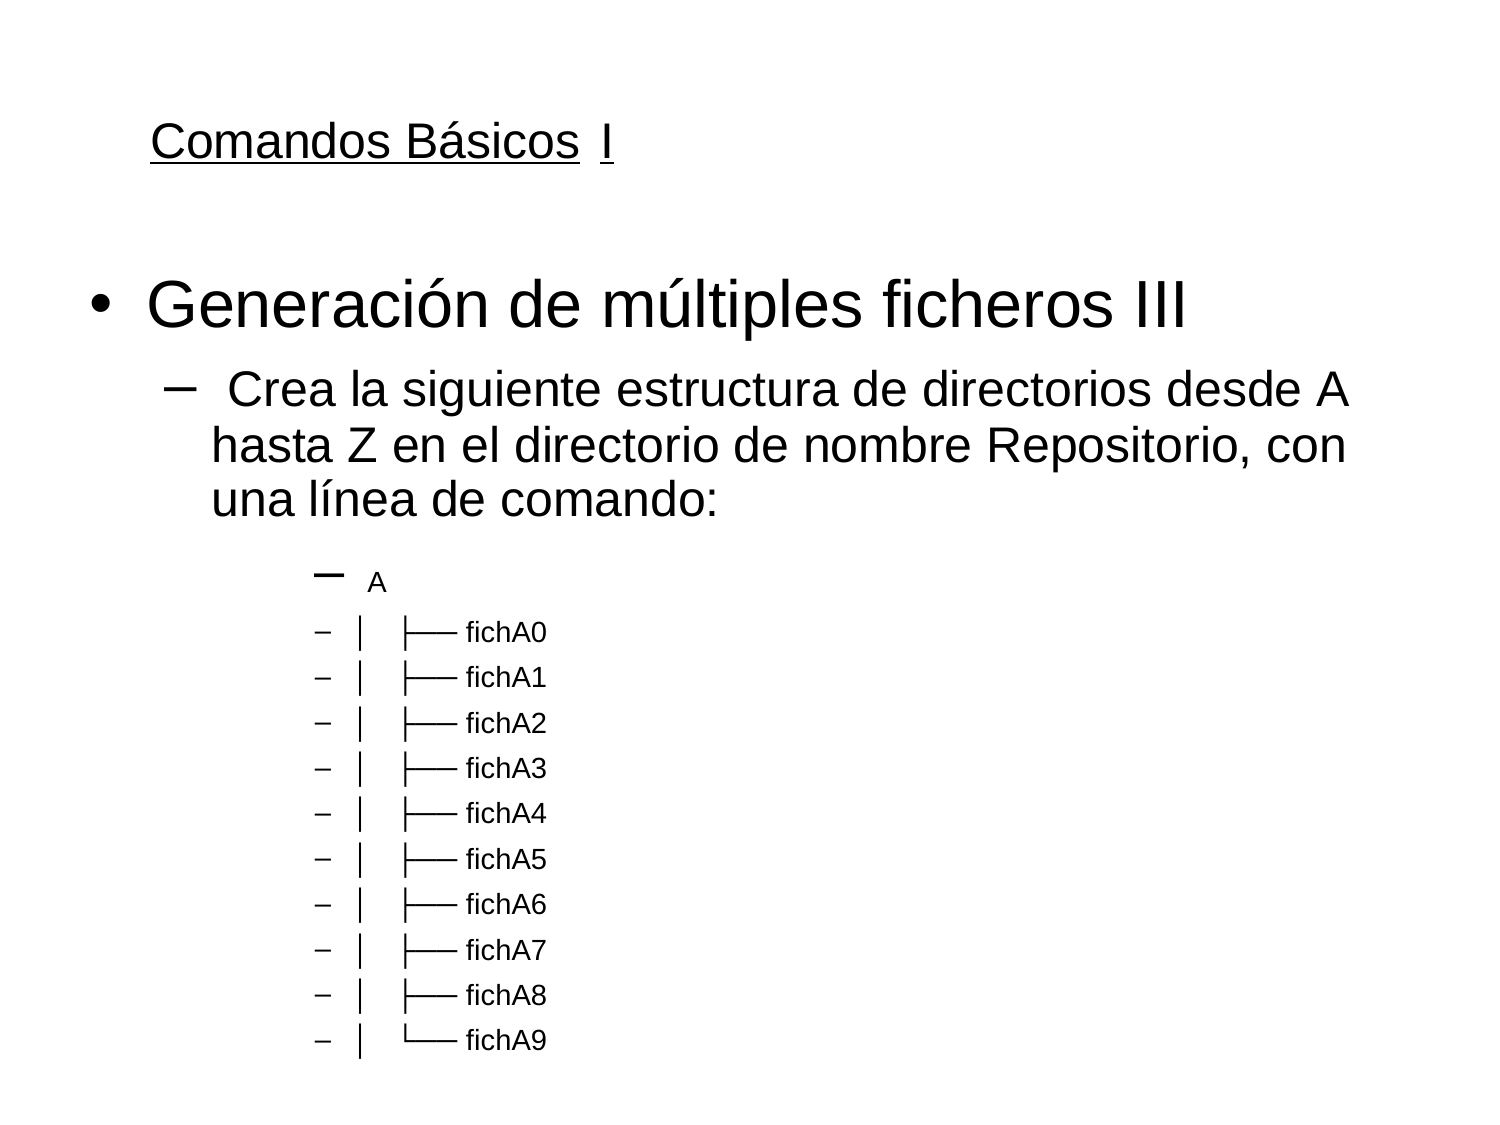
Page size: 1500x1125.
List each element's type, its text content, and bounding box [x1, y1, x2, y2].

list Generación de múltiples ficheros III Crea la siguiente estructura de directorios desde A hasta Z en el directorio de nombre Repositorio, con una línea de comando: A │ ├── fichA0 │ ├── fichA1 │ ├── fichA2 │ ├── fichA3 │ ├── fichA4 │ ├── fichA5 │ ├── fichA6 │ ├── fichA7 │ ├── fichA8 │ └── fichA9 [75, 262, 1426, 1125]
title Comandos Básicos I [75, 45, 1426, 233]
